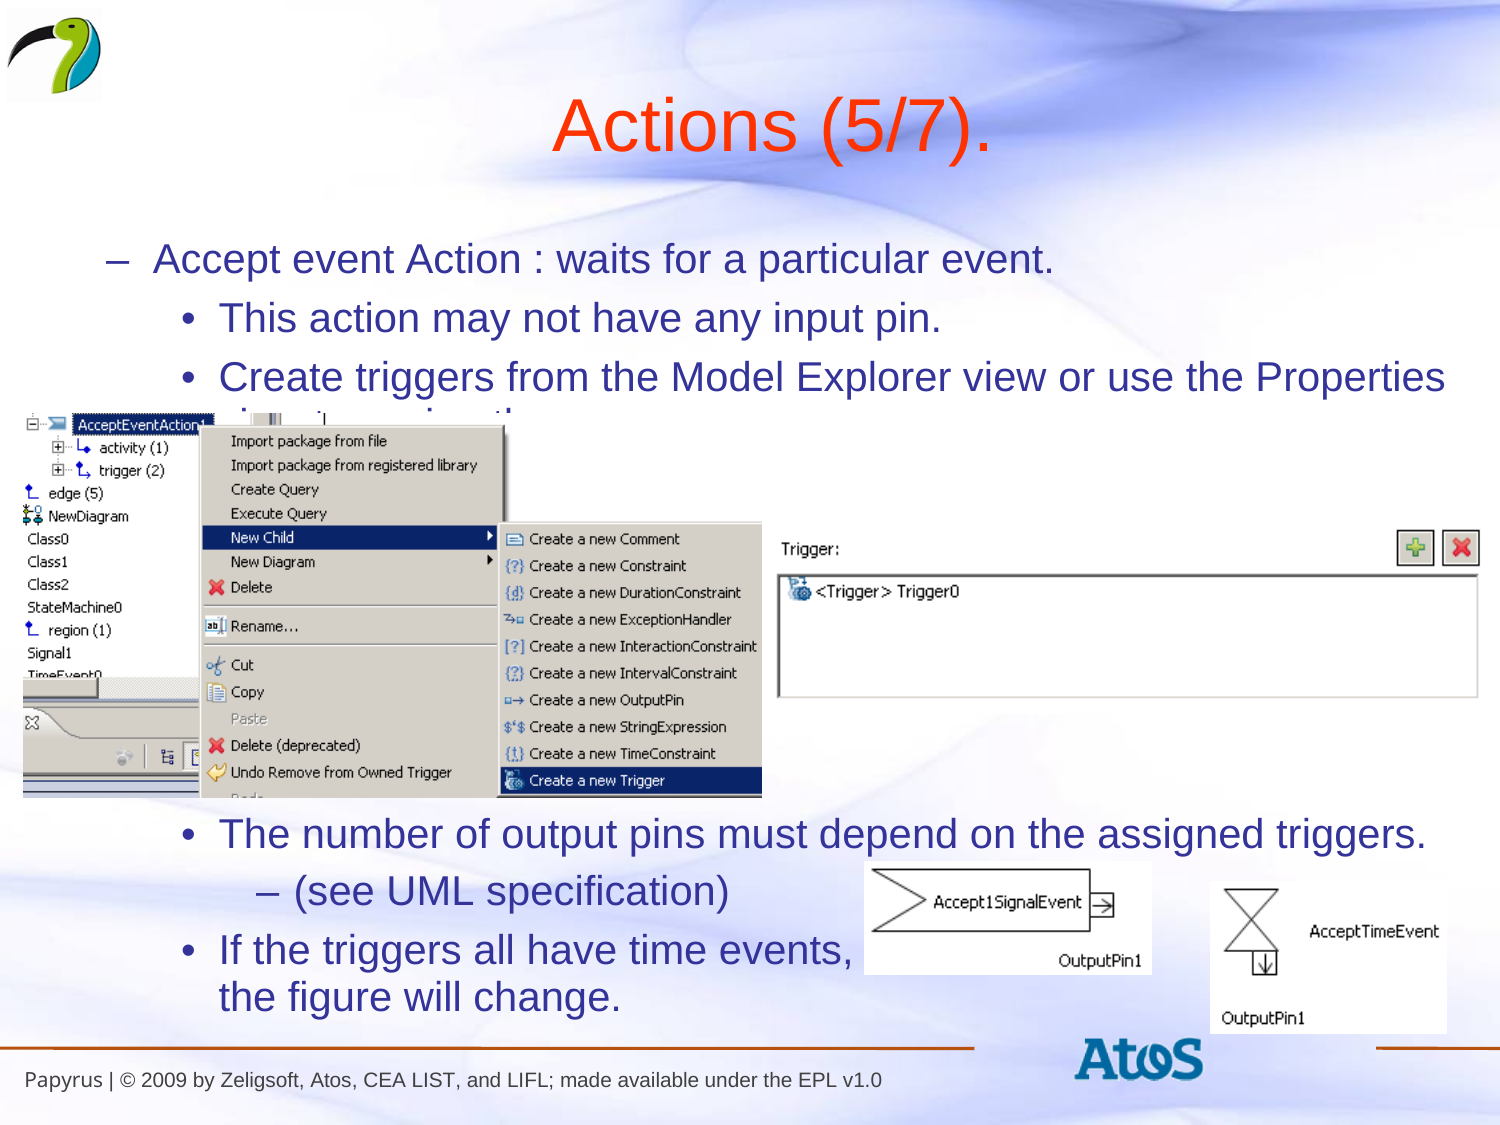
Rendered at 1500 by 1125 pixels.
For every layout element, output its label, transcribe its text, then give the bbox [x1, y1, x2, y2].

title Actions (5/7). [283, 72, 1264, 178]
picture [0, 0, 1500, 1125]
list Accept event Action : waits for a particular event. This action may not have any input pin. Create triggers from the Model Explorer view or use the Properties view to assign them. The number of output pins must depend on the assigned triggers. (see UML specification) If the triggers all have time events, the figure will change. [31, 236, 1469, 1025]
